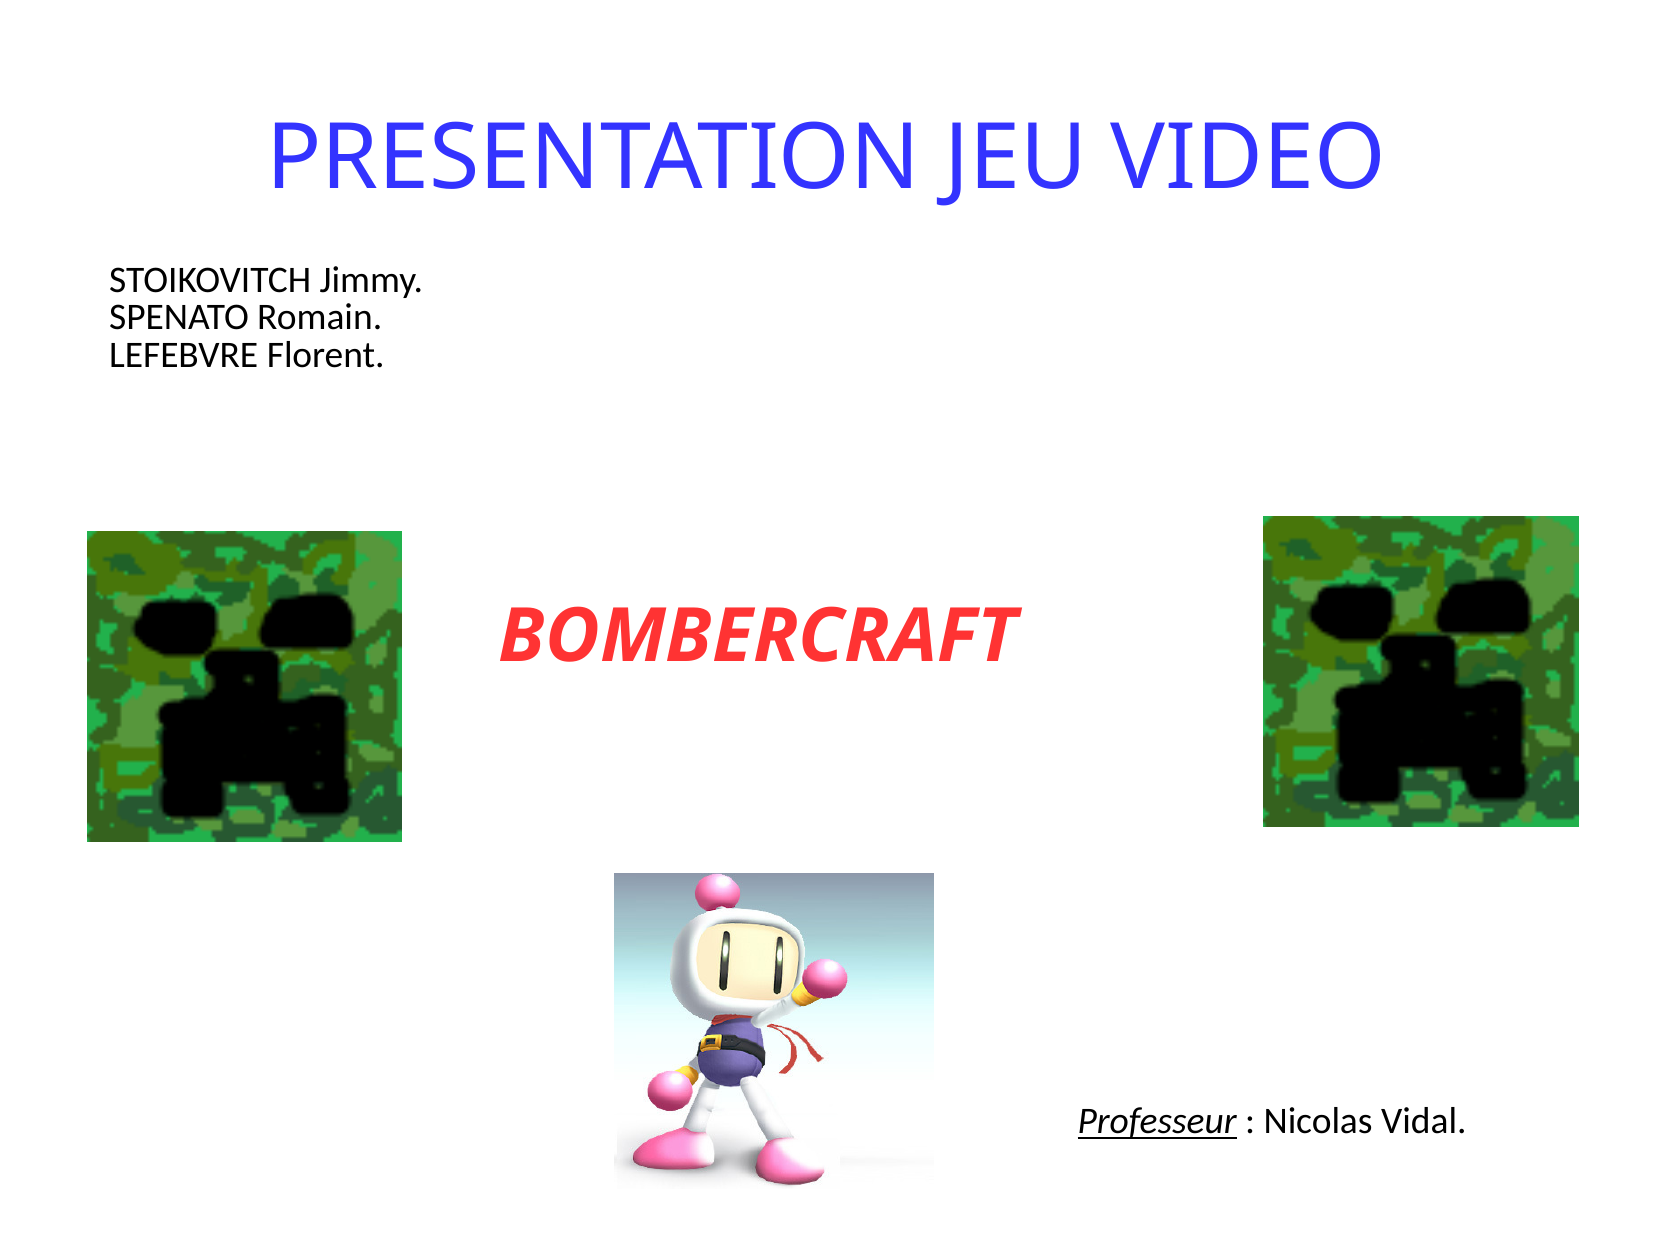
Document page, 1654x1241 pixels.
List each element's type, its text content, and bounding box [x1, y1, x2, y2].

text_box STOIKOVITCH Jimmy. SPENATO Romain. LEFEBVRE Florent. [94, 256, 674, 409]
picture [1263, 516, 1579, 827]
title PRESENTATION JEU VIDEO [82, 49, 1571, 257]
text_box BOMBERCRAFT [484, 573, 1193, 674]
text_box Professeur : Nicolas Vidal. [1062, 1098, 1595, 1160]
picture [87, 531, 402, 842]
picture [614, 873, 934, 1189]
